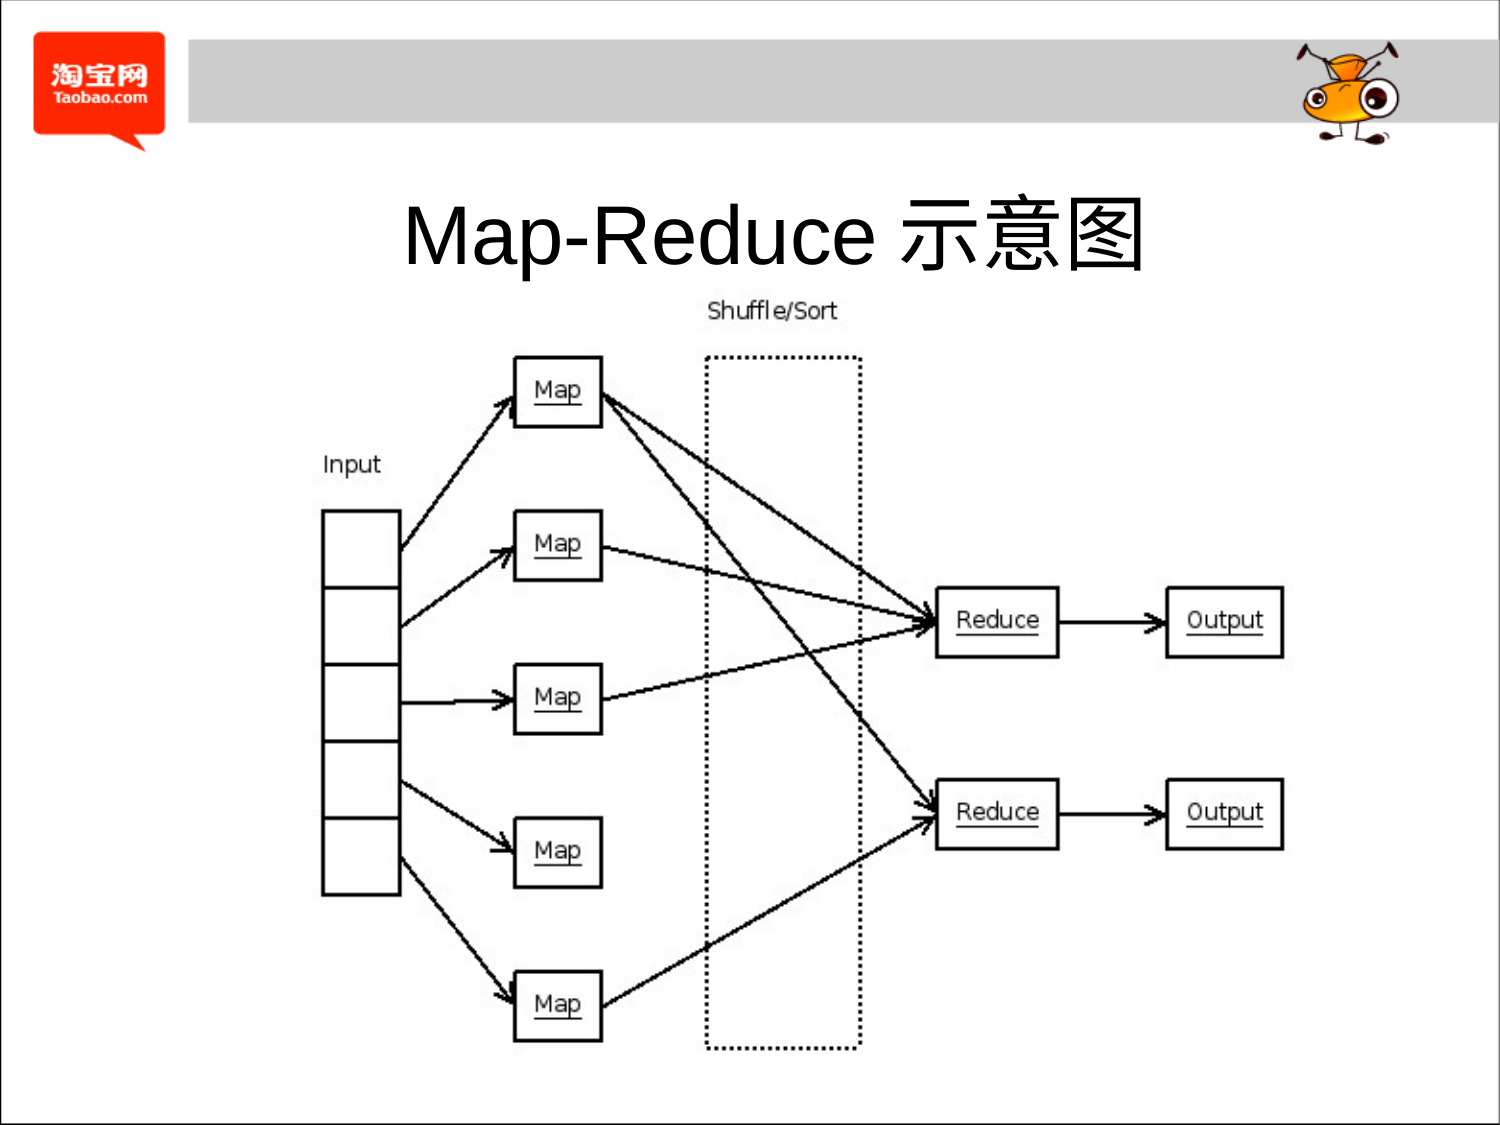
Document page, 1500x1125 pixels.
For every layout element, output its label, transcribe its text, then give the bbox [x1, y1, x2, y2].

picture [0, 0, 1500, 1125]
title Map-Reduce示意图 [99, 137, 1450, 325]
